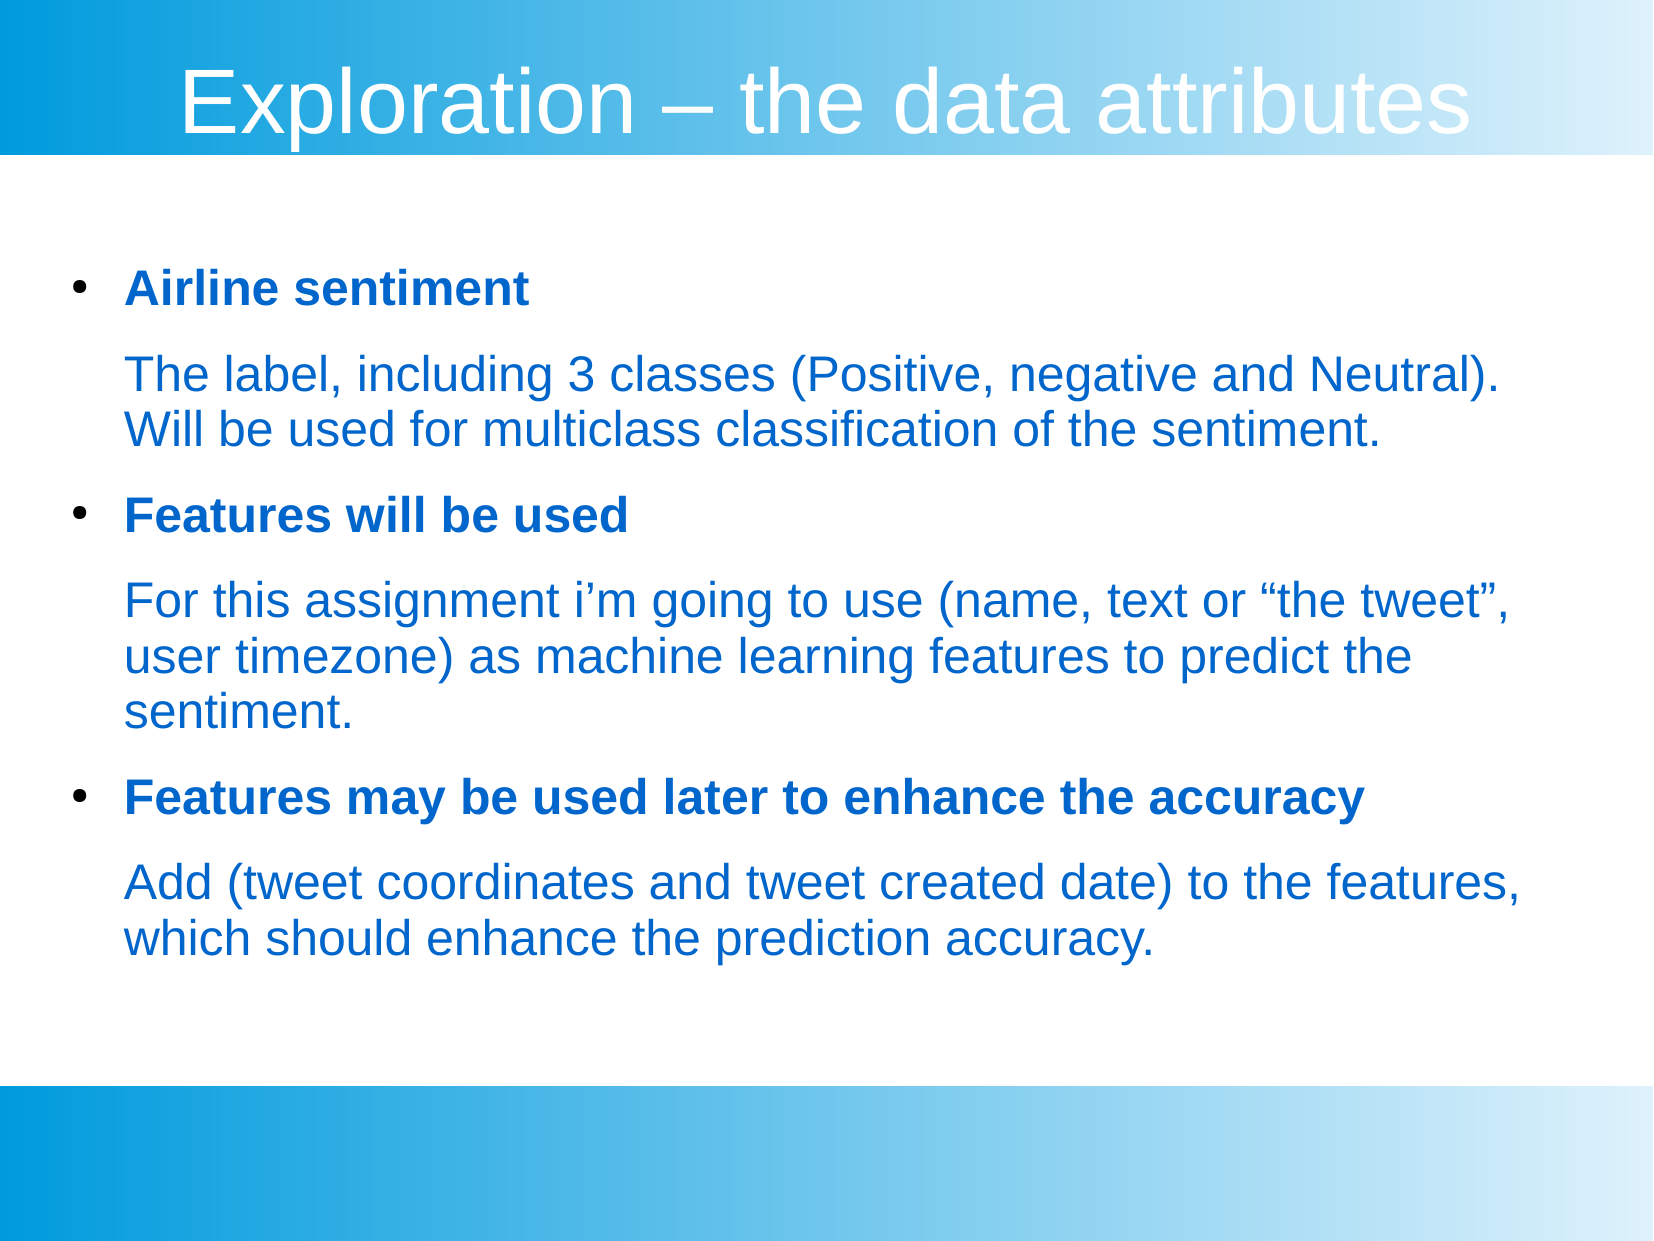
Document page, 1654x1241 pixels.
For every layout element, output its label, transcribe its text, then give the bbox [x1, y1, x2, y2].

title Exploration – the data attributes [82, 49, 1571, 155]
list Airline sentiment The label, including 3 classes (Positive, negative and Neutral). Will be used for multiclass classification of the sentiment. Features will be used For this assignment i’m going to use (name, text or “the tweet”, user timezone) as machine learning features to predict the sentiment. Features may be used later to enhance the accuracy Add (tweet coordinates and tweet created date) to the features, which should enhance the prediction accuracy. [53, 260, 1542, 980]
